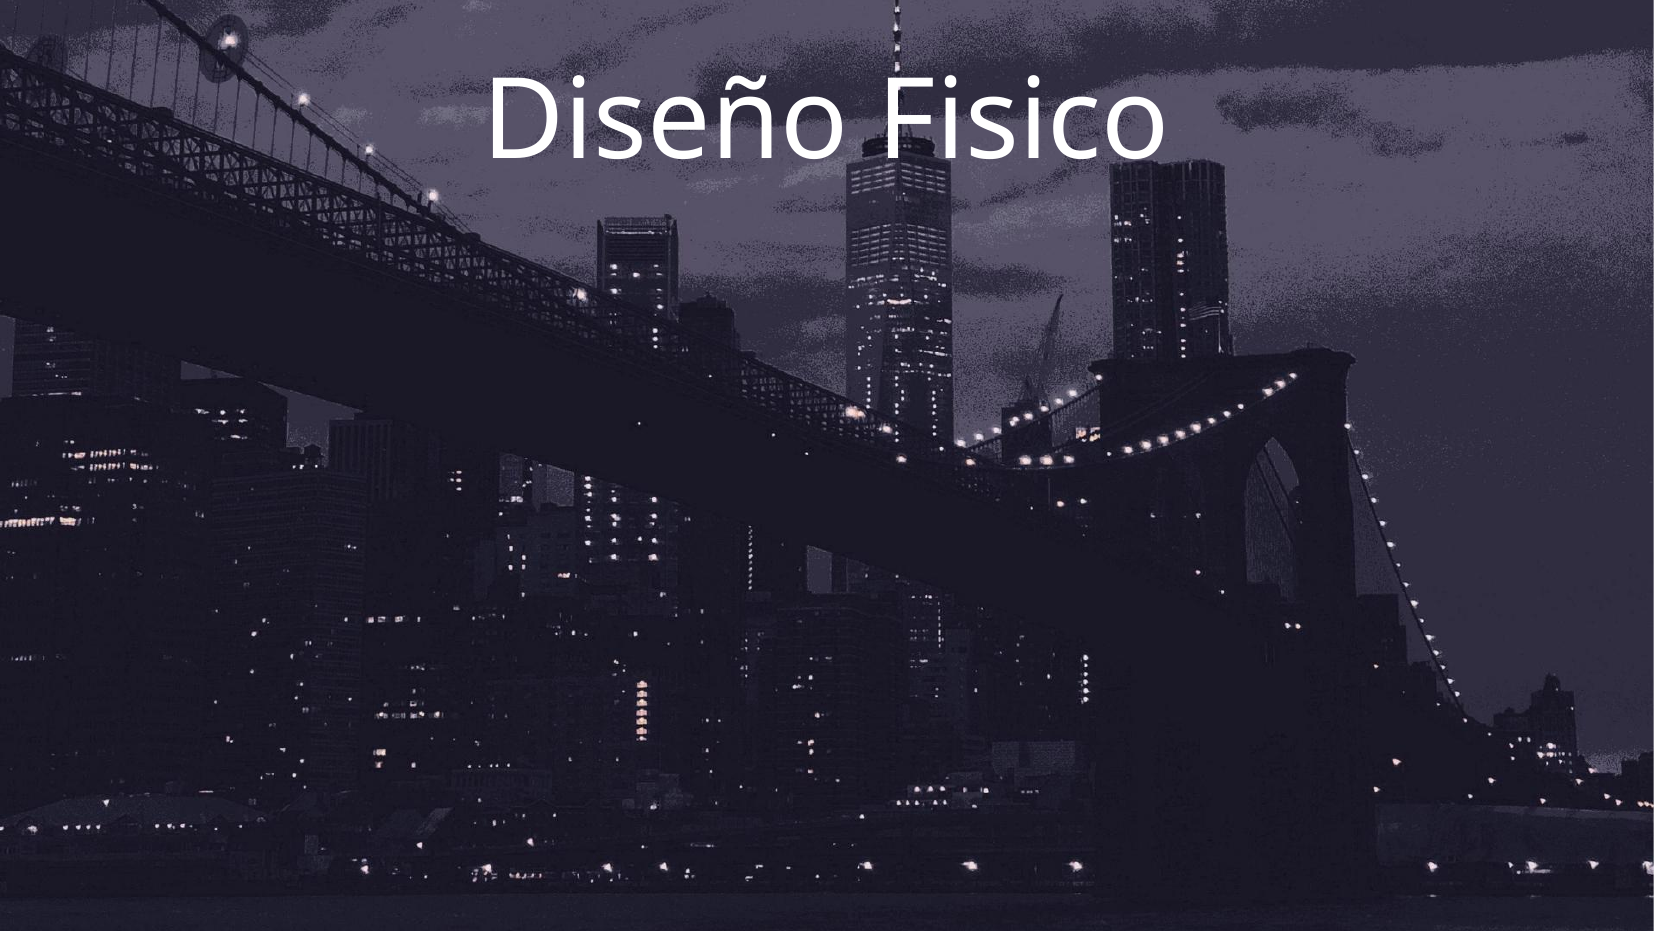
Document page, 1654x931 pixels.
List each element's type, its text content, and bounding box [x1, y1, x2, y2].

title Diseño Fisico [82, 37, 1571, 193]
picture [0, 0, 1654, 931]
